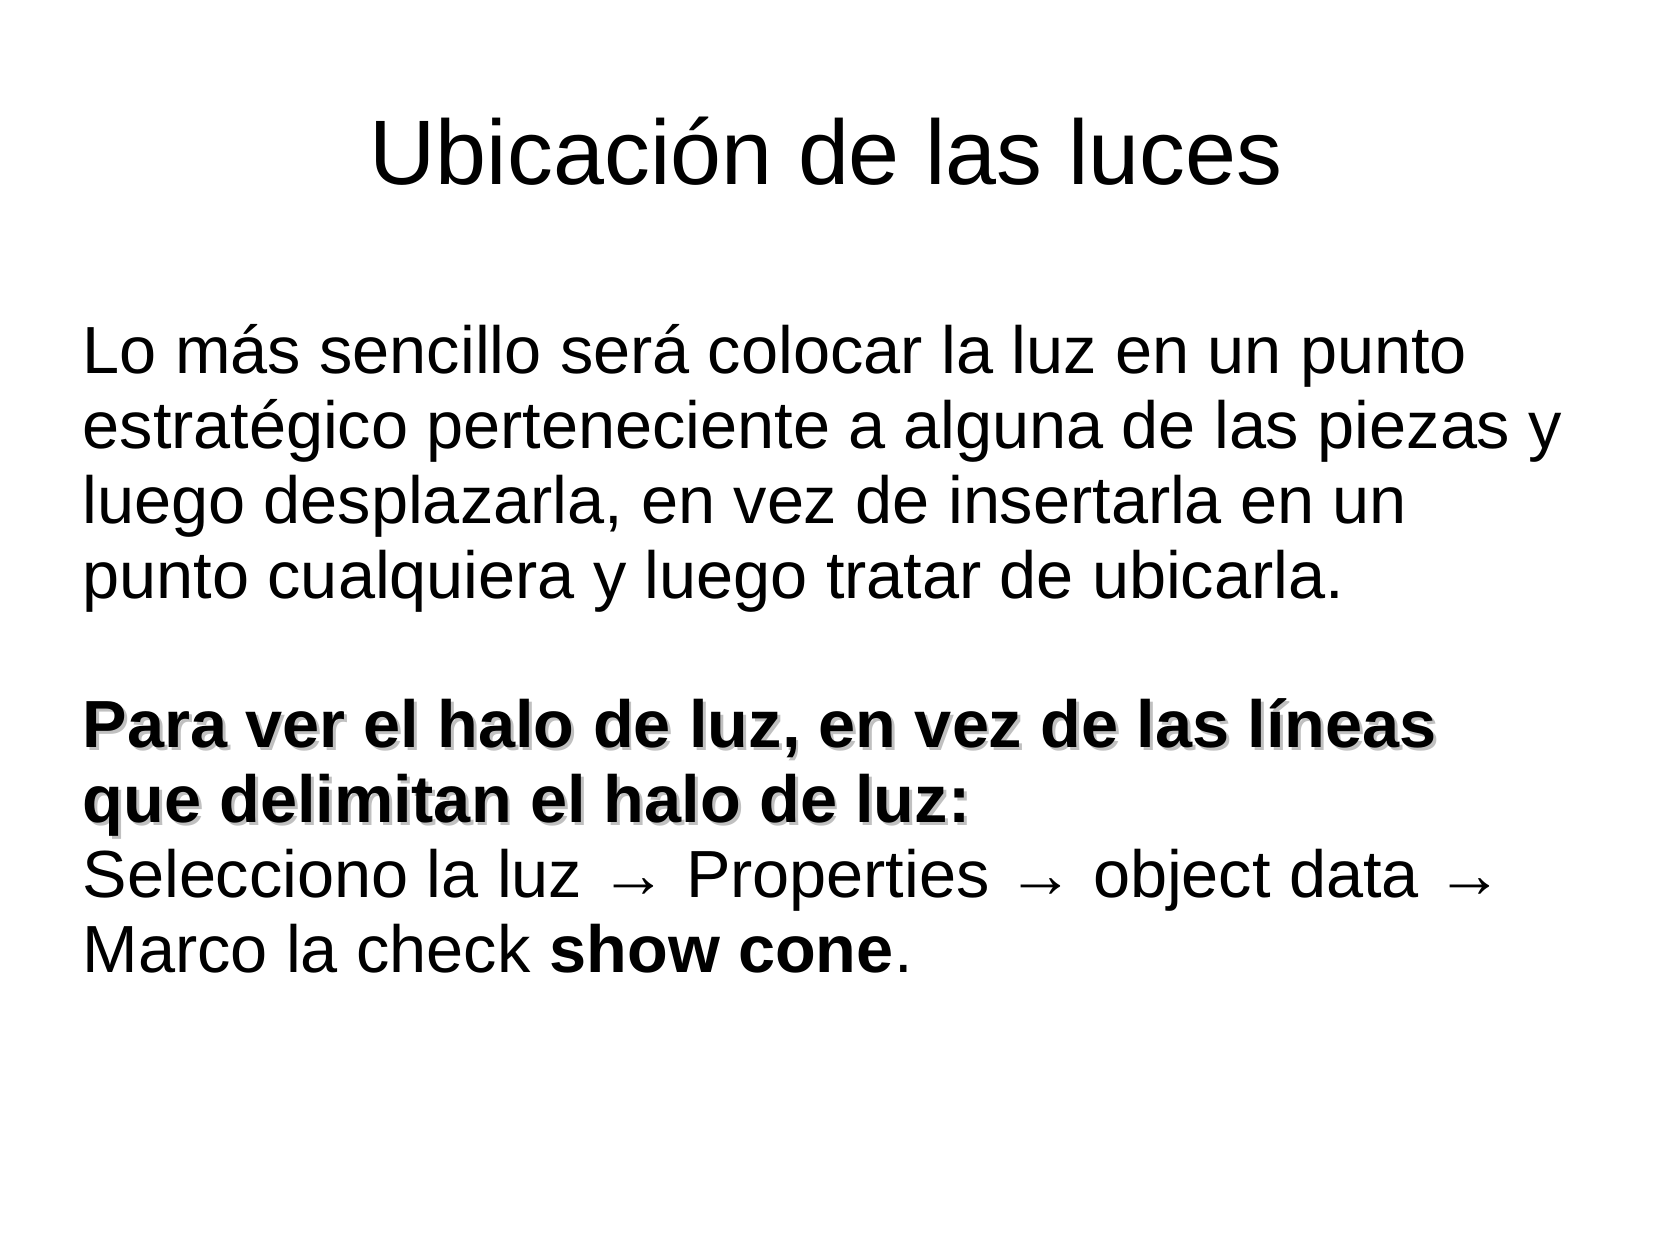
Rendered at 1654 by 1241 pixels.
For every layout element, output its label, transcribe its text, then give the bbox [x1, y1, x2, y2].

text_box Lo más sencillo será colocar la luz en un punto estratégico perteneciente a alguna de las piezas y luego desplazarla, en vez de insertarla en un punto cualquiera y luego tratar de ubicarla. Para ver el halo de luz, en vez de las líneas que delimitan el halo de luz: Selecciono la luz → Properties → object data → Marco la check show cone. [82, 290, 1571, 1010]
title Ubicación de las luces [82, 49, 1571, 257]
